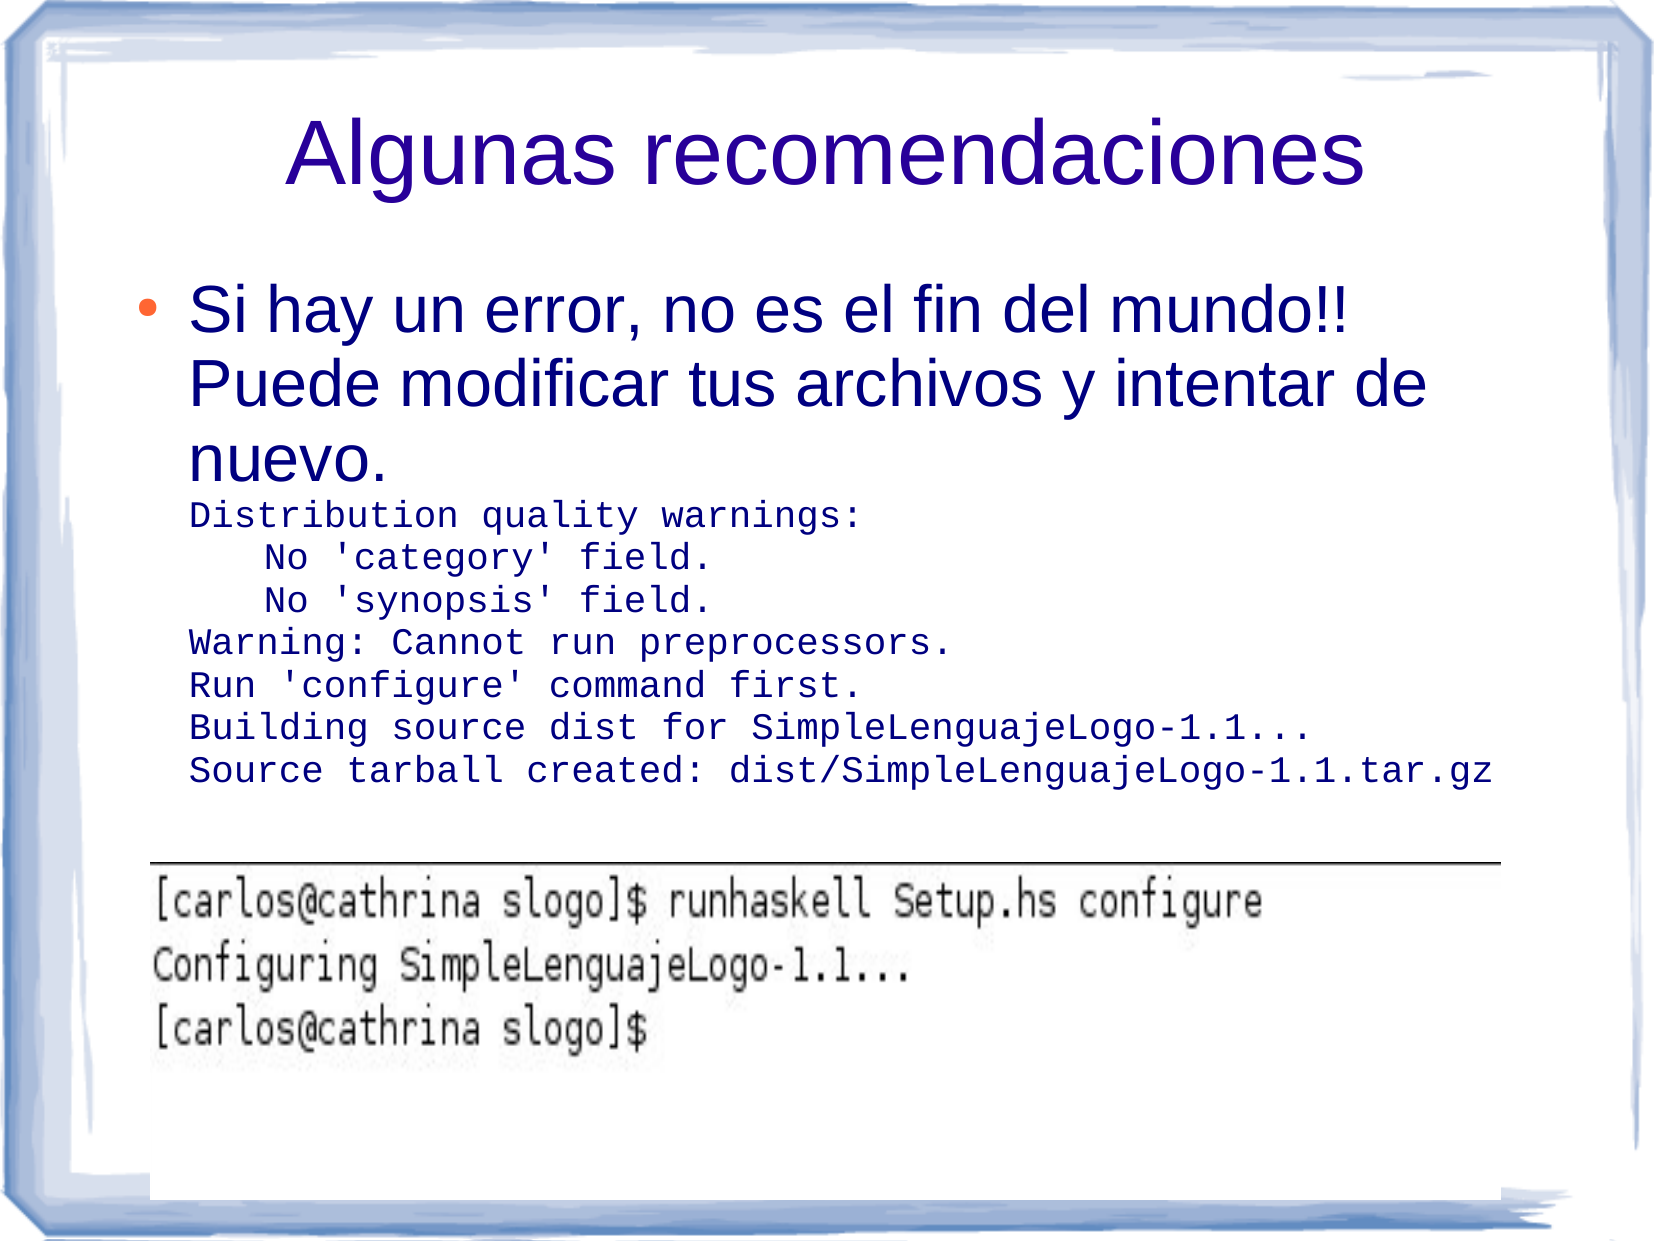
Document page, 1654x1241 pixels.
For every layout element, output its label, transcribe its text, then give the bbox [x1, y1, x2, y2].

list Si hay un error, no es el fin del mundo!! Puede modificar tus archivos y intentar de nuevo. Distribution quality warnings: No 'category' field. No 'synopsis' field. Warning: Cannot run preprocessors. Run 'configure' command first. Building source dist for SimpleLenguajeLogo-1.1... Source tarball created: dist/SimpleLenguajeLogo-1.1.tar.gz [118, 271, 1571, 951]
picture [0, 0, 1654, 1241]
title Algunas recomendaciones [82, 49, 1571, 257]
